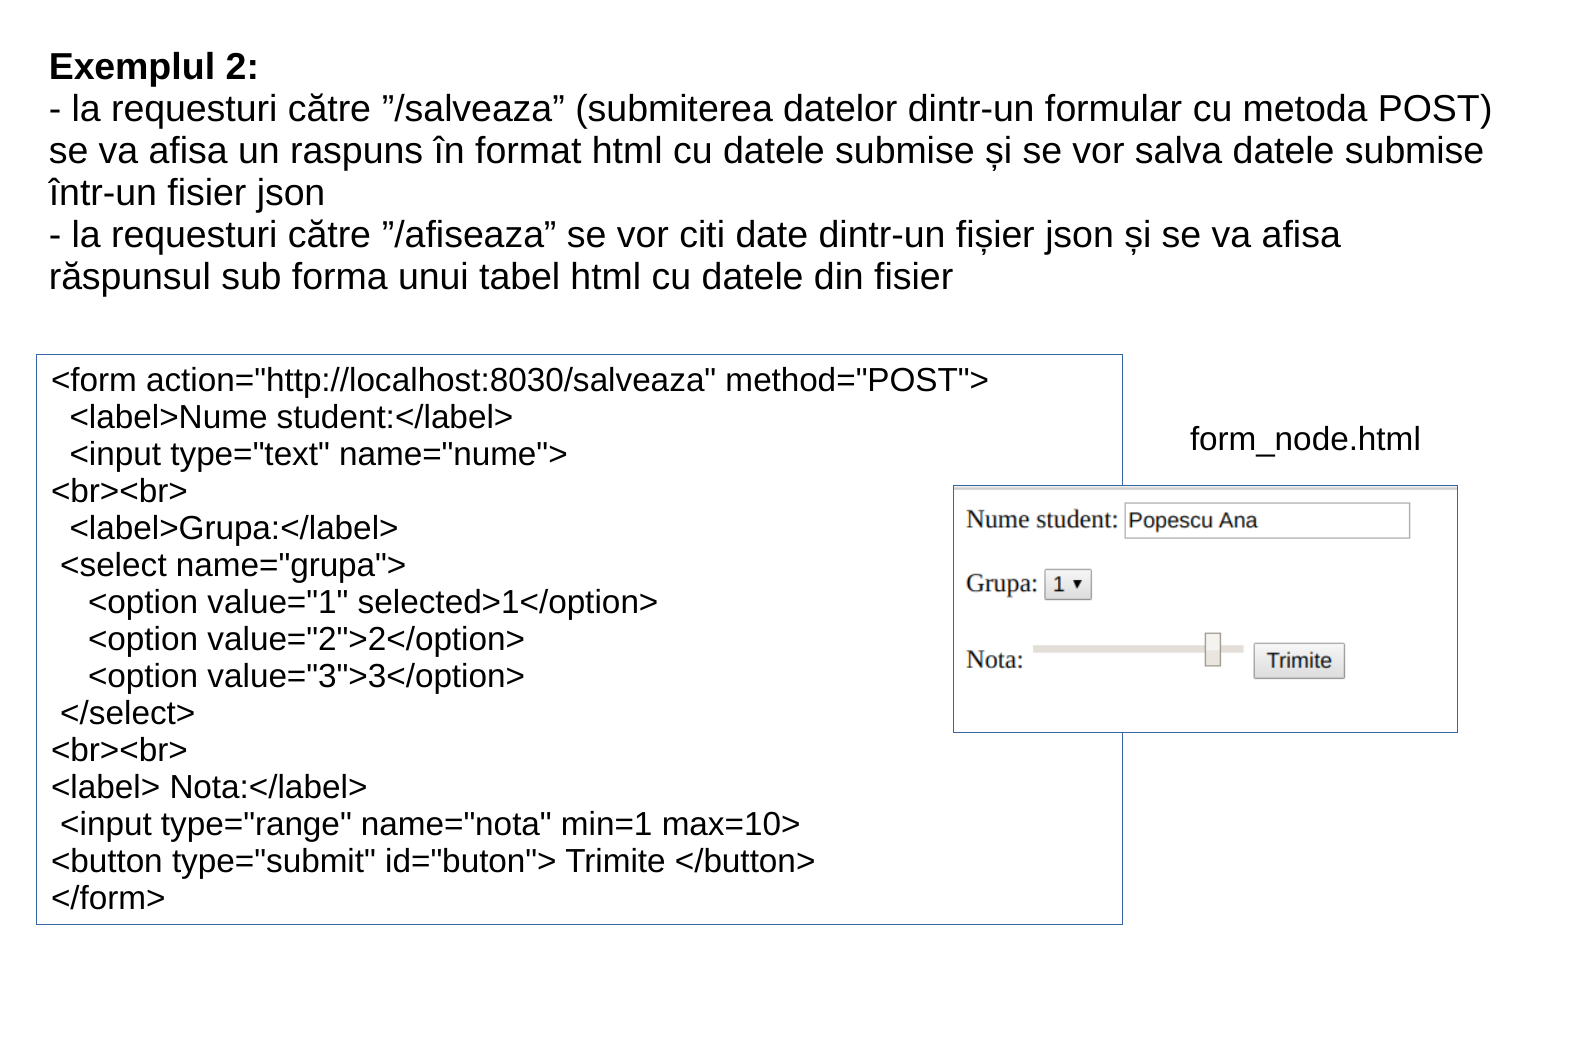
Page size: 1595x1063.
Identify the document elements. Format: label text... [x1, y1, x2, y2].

text_box form_node.html [1175, 413, 1537, 482]
text_box <form action="http://localhost:8030/salveaza" method="POST"> <label>Nume student:</label> <input type="text" name="nume"> <br><br> <label>Grupa:</label> <select name="grupa"> <option value="1" selected>1</option> <option value="2">2</option> <option value="3">3</option> </select> <br><br> <label> Nota:</label> <input type="range" name="nota" min=1 max=10> <button type="submit" id="buton"> Trimite </button> </form> [36, 354, 1123, 925]
picture [953, 485, 1458, 733]
text_box [33, 28, 1424, 170]
text_box Exemplul 2: - la requesturi către ”/salveaza” (submiterea datelor dintr-un formular cu metoda POST) se va afisa un raspuns în format html cu datele submise și se vor salva datele submise într-un fisier json - la requesturi către ”/afiseaza” se vor citi date dintr-un fișier json și se va afisa răspunsul sub forma unui tabel html cu datele din fisier [34, 37, 1516, 305]
